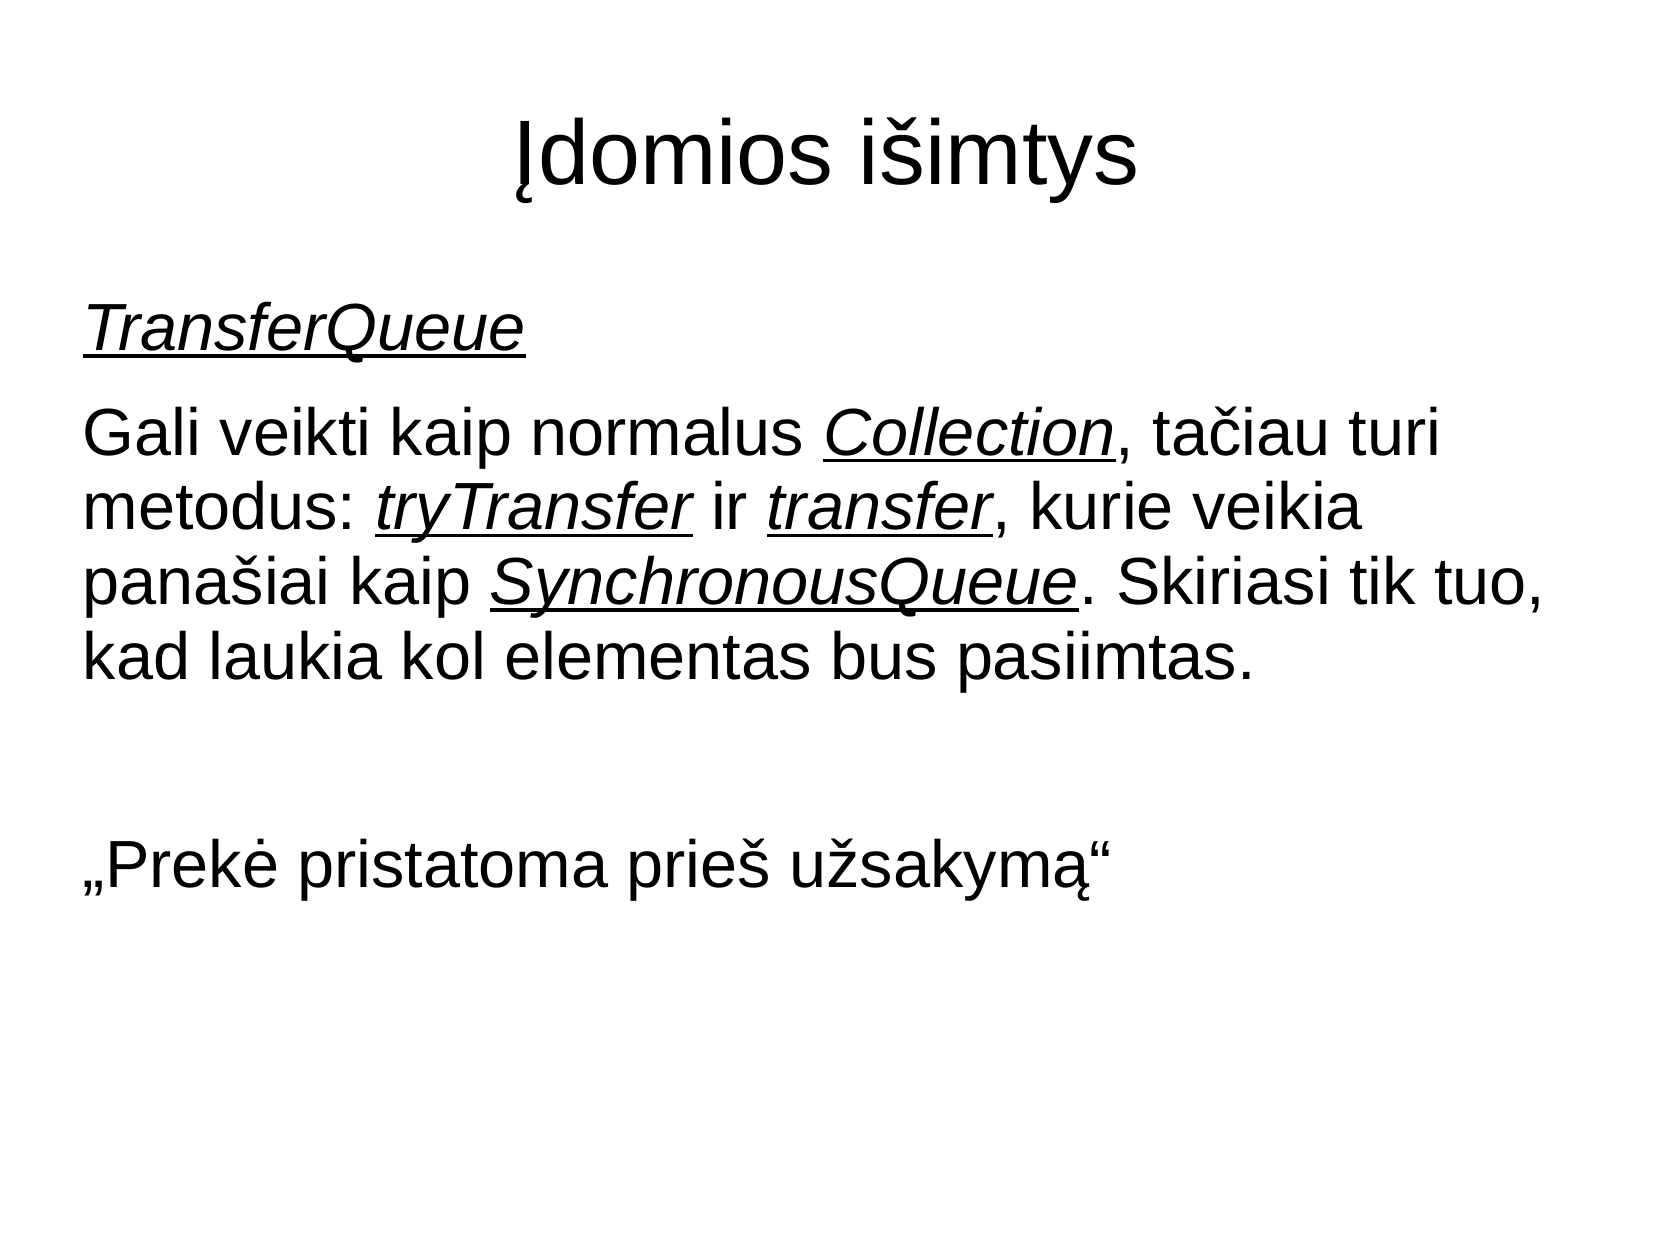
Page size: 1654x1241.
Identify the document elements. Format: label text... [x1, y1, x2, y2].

list TransferQueue Gali veikti kaip normalus Collection, tačiau turi metodus: tryTransfer ir transfer, kurie veikia panašiai kaip SynchronousQueue. Skiriasi tik tuo, kad laukia kol elementas bus pasiimtas. „Prekė pristatoma prieš užsakymą“ [82, 290, 1571, 1010]
title Įdomios išimtys [82, 49, 1571, 257]
